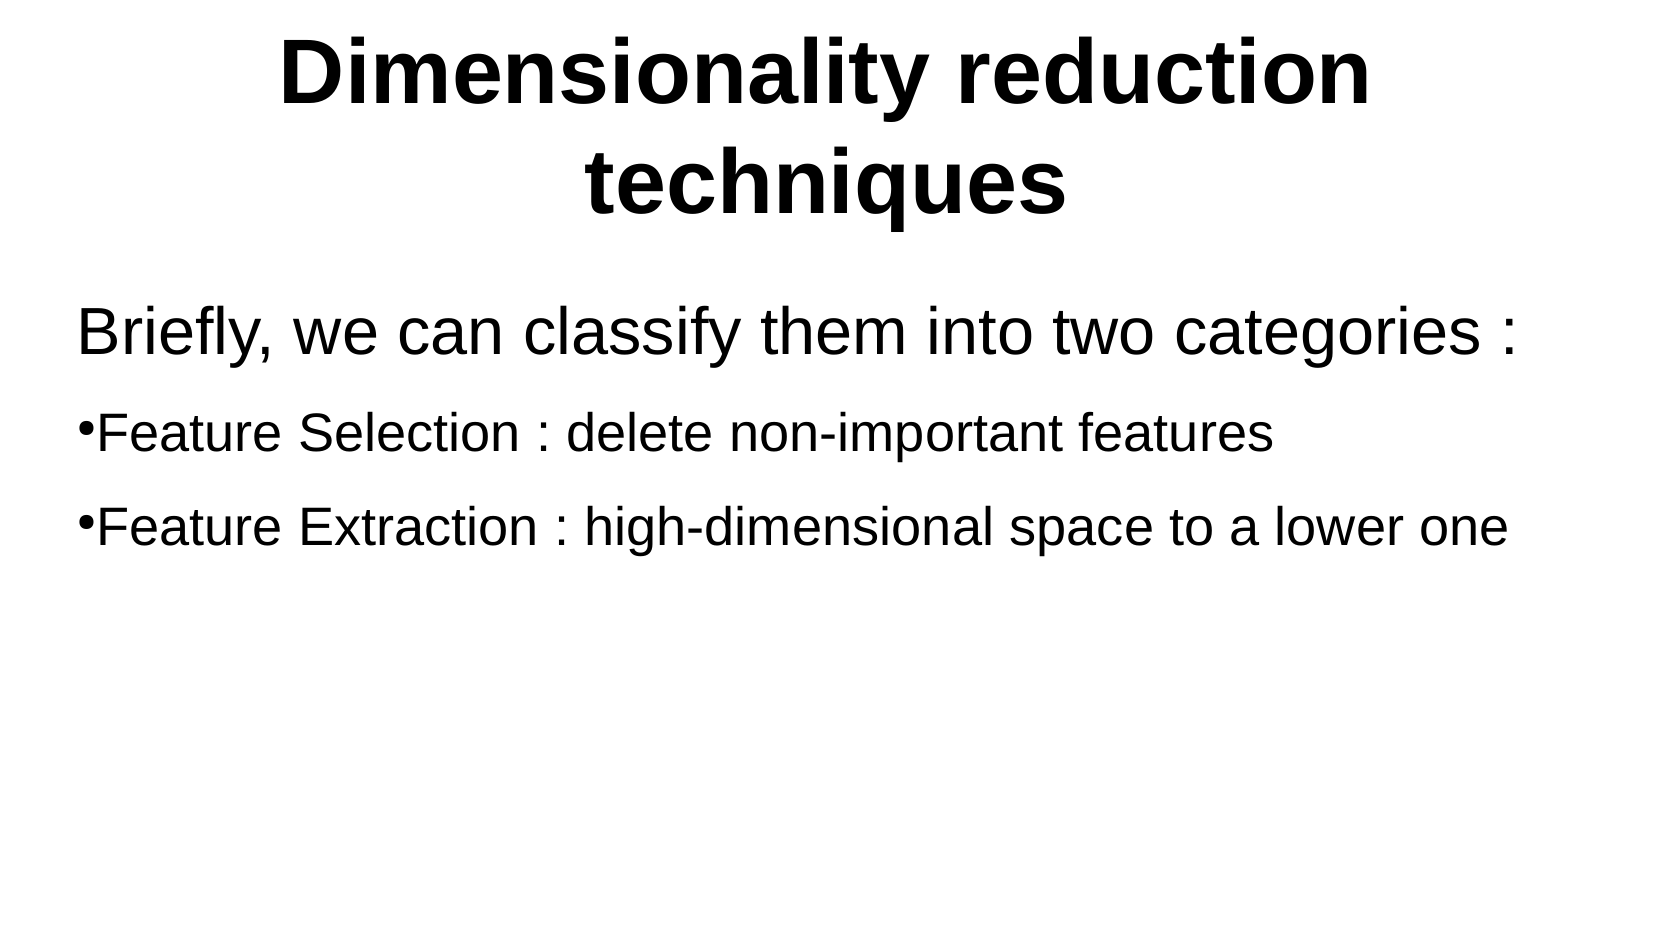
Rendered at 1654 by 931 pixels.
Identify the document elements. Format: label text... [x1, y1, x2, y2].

title Dimensionality reduction techniques [82, 12, 1571, 218]
list Briefly, we can classify them into two categories : Feature Selection : delete non-important features Feature Extraction : high-dimensional space to a lower one [76, 287, 1565, 827]
